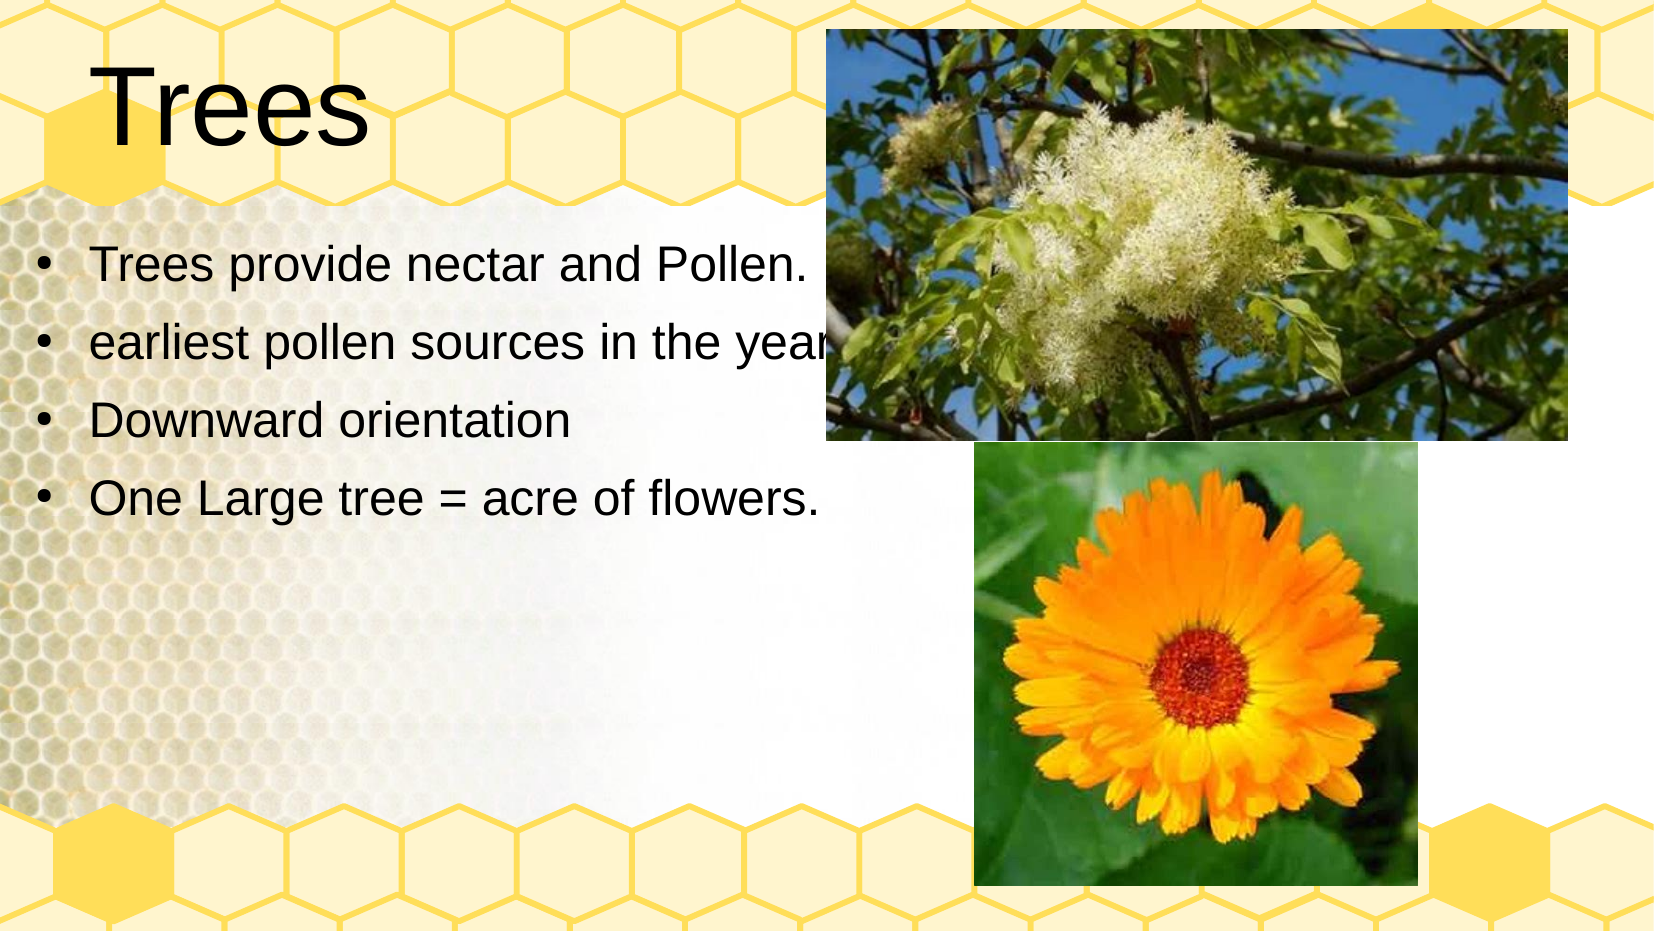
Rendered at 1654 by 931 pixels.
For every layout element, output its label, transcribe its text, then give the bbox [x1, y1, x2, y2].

list Trees provide nectar and Pollen. earliest pollen sources in the year. Downward orientation One Large tree = acre of flowers. [17, 236, 1506, 851]
title Trees [0, 7, 975, 207]
picture [974, 442, 1418, 886]
picture [0, 29, 1654, 827]
